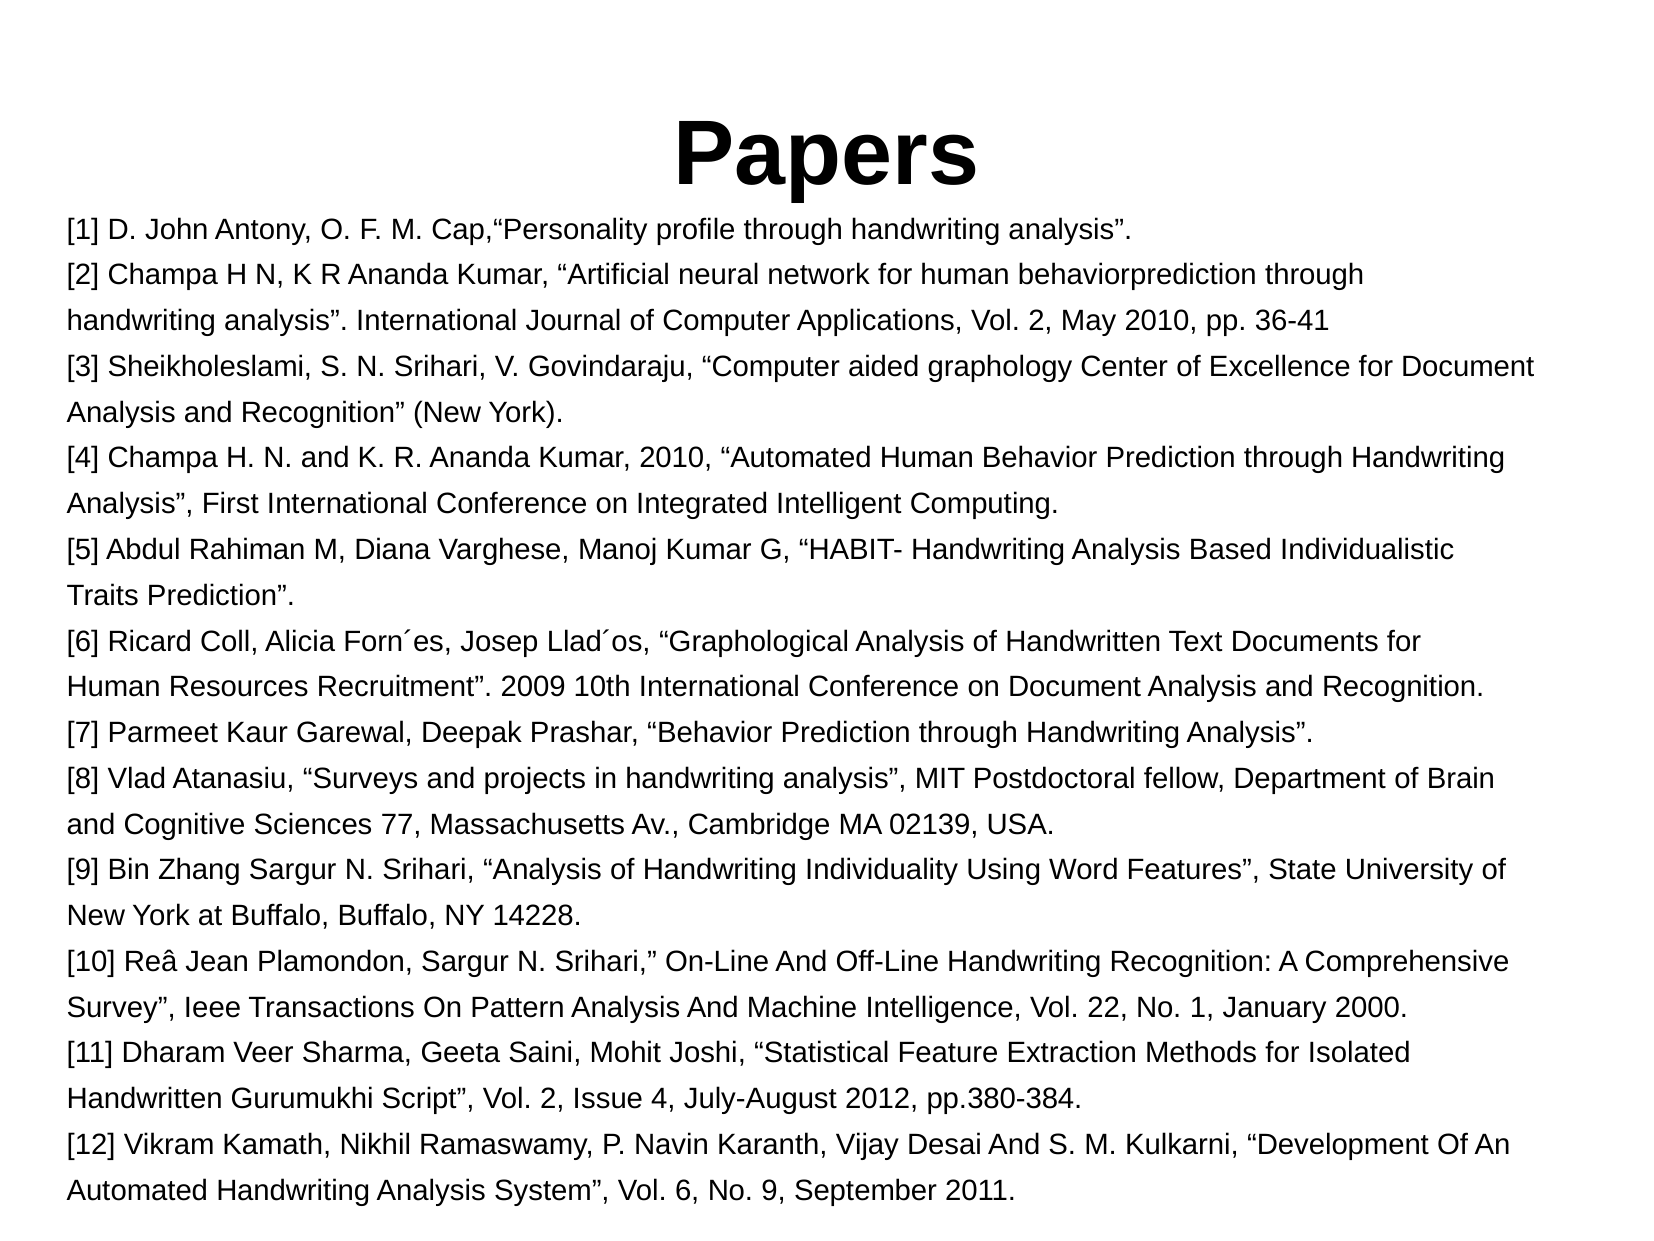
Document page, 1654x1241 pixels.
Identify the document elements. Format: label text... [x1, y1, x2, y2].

list [1] D. John Antony, O. F. M. Cap,“Personality profile through handwriting analysis”. [2] Champa H N, K R Ananda Kumar, “Artificial neural network for human behaviorprediction through handwriting analysis”. International Journal of Computer Applications, Vol. 2, May 2010, pp. 36-41 [3] Sheikholeslami, S. N. Srihari, V. Govindaraju, “Computer aided graphology Center of Excellence for Document Analysis and Recognition” (New York). [4] Champa H. N. and K. R. Ananda Kumar, 2010, “Automated Human Behavior Prediction through Handwriting Analysis”, First International Conference on Integrated Intelligent Computing. [5] Abdul Rahiman M, Diana Varghese, Manoj Kumar G, “HABIT- Handwriting Analysis Based Individualistic Traits Prediction”. [6] Ricard Coll, Alicia Forn´es, Josep Llad´os, “Graphological Analysis of Handwritten Text Documents for Human Resources Recruitment”. 2009 10th International Conference on Document Analysis and Recognition. [7] Parmeet Kaur Garewal, Deepak Prashar, “Behavior Prediction through Handwriting Analysis”. [8] Vlad Atanasiu, “Surveys and projects in handwriting analysis”, MIT Postdoctoral fellow, Department of Brain and Cognitive Sciences 77, Massachusetts Av., Cambridge MA 02139, USA. [9] Bin Zhang Sargur N. Srihari, “Analysis of Handwriting Individuality Using Word Features”, State University of New York at Buffalo, Buffalo, NY 14228. [10] Reâ Jean Plamondon, Sargur N. Srihari,” On-Line And Off-Line Handwriting Recognition: A Comprehensive Survey”, Ieee Transactions On Pattern Analysis And Machine Intelligence, Vol. 22, No. 1, January 2000. [11] Dharam Veer Sharma, Geeta Saini, Mohit Joshi, “Statistical Feature Extraction Methods for Isolated Handwritten Gurumukhi Script”, Vol. 2, Issue 4, July-August 2012, pp.380-384. [12] Vikram Kamath, Nikhil Ramaswamy, P. Navin Karanth, Vijay Desai And S. M. Kulkarni, “Development Of An Automated Handwriting Analysis System”, Vol. 6, No. 9, September 2011. [35, 212, 1642, 1217]
title Papers [82, 49, 1571, 212]
